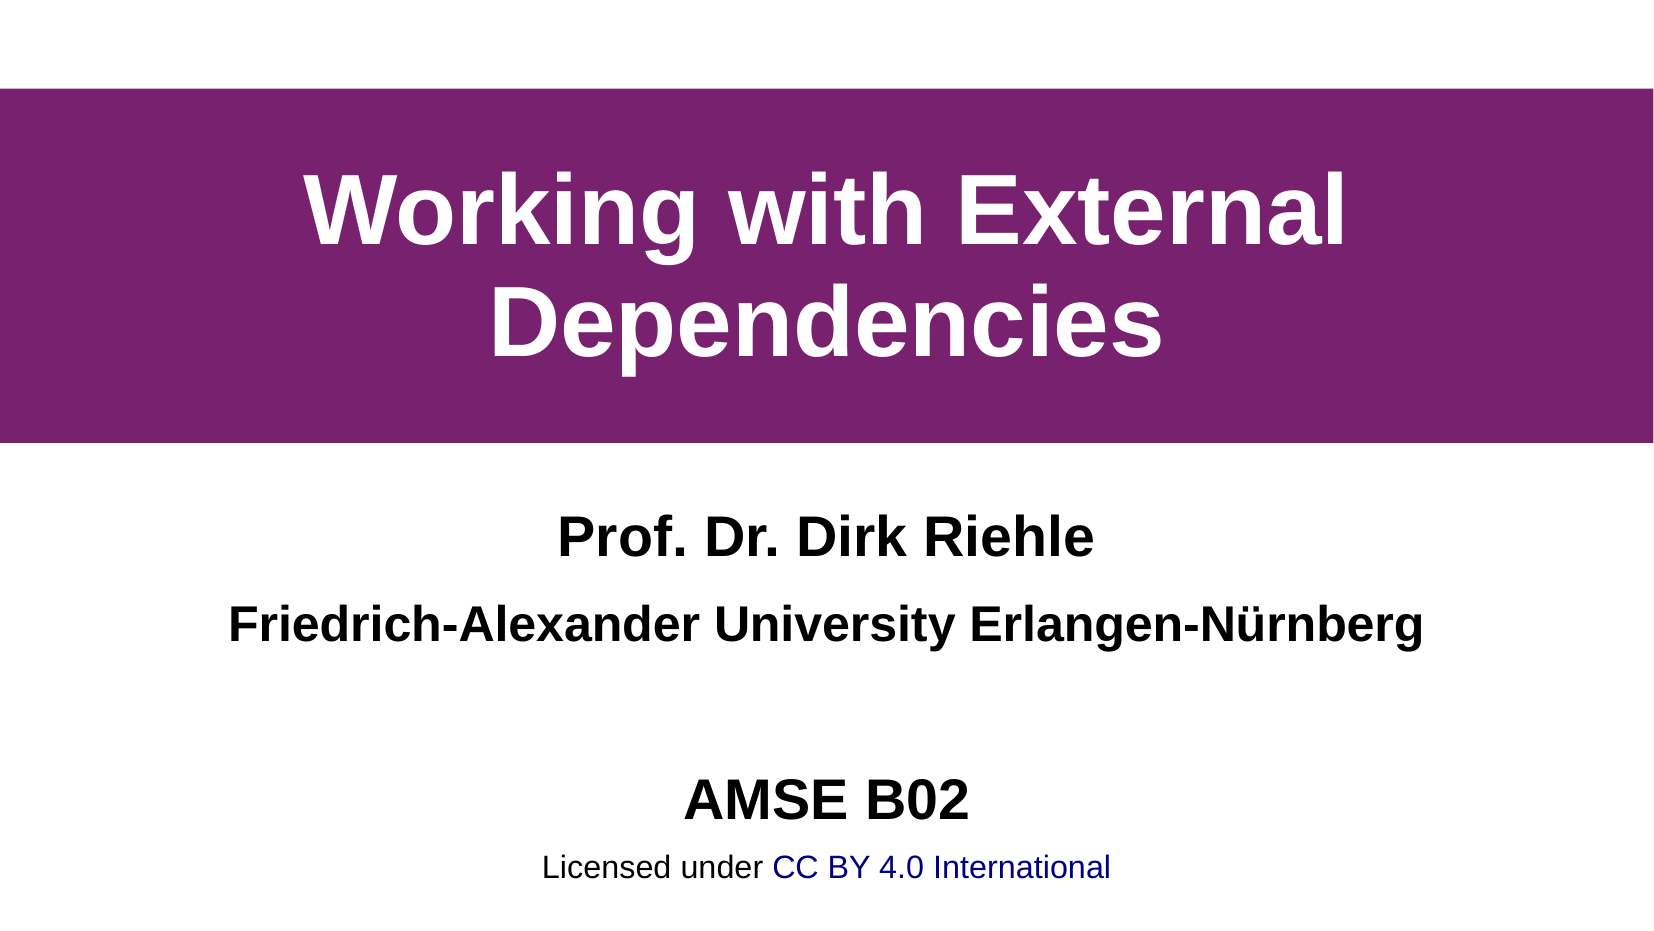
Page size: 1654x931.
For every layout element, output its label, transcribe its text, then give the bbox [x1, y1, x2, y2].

title Working with External Dependencies [0, 88, 1654, 443]
subtitle Prof. Dr. Dirk Riehle Friedrich-Alexander University Erlangen-Nürnberg AMSE B02 Licensed under CC BY 4.0 International [29, 472, 1625, 886]
